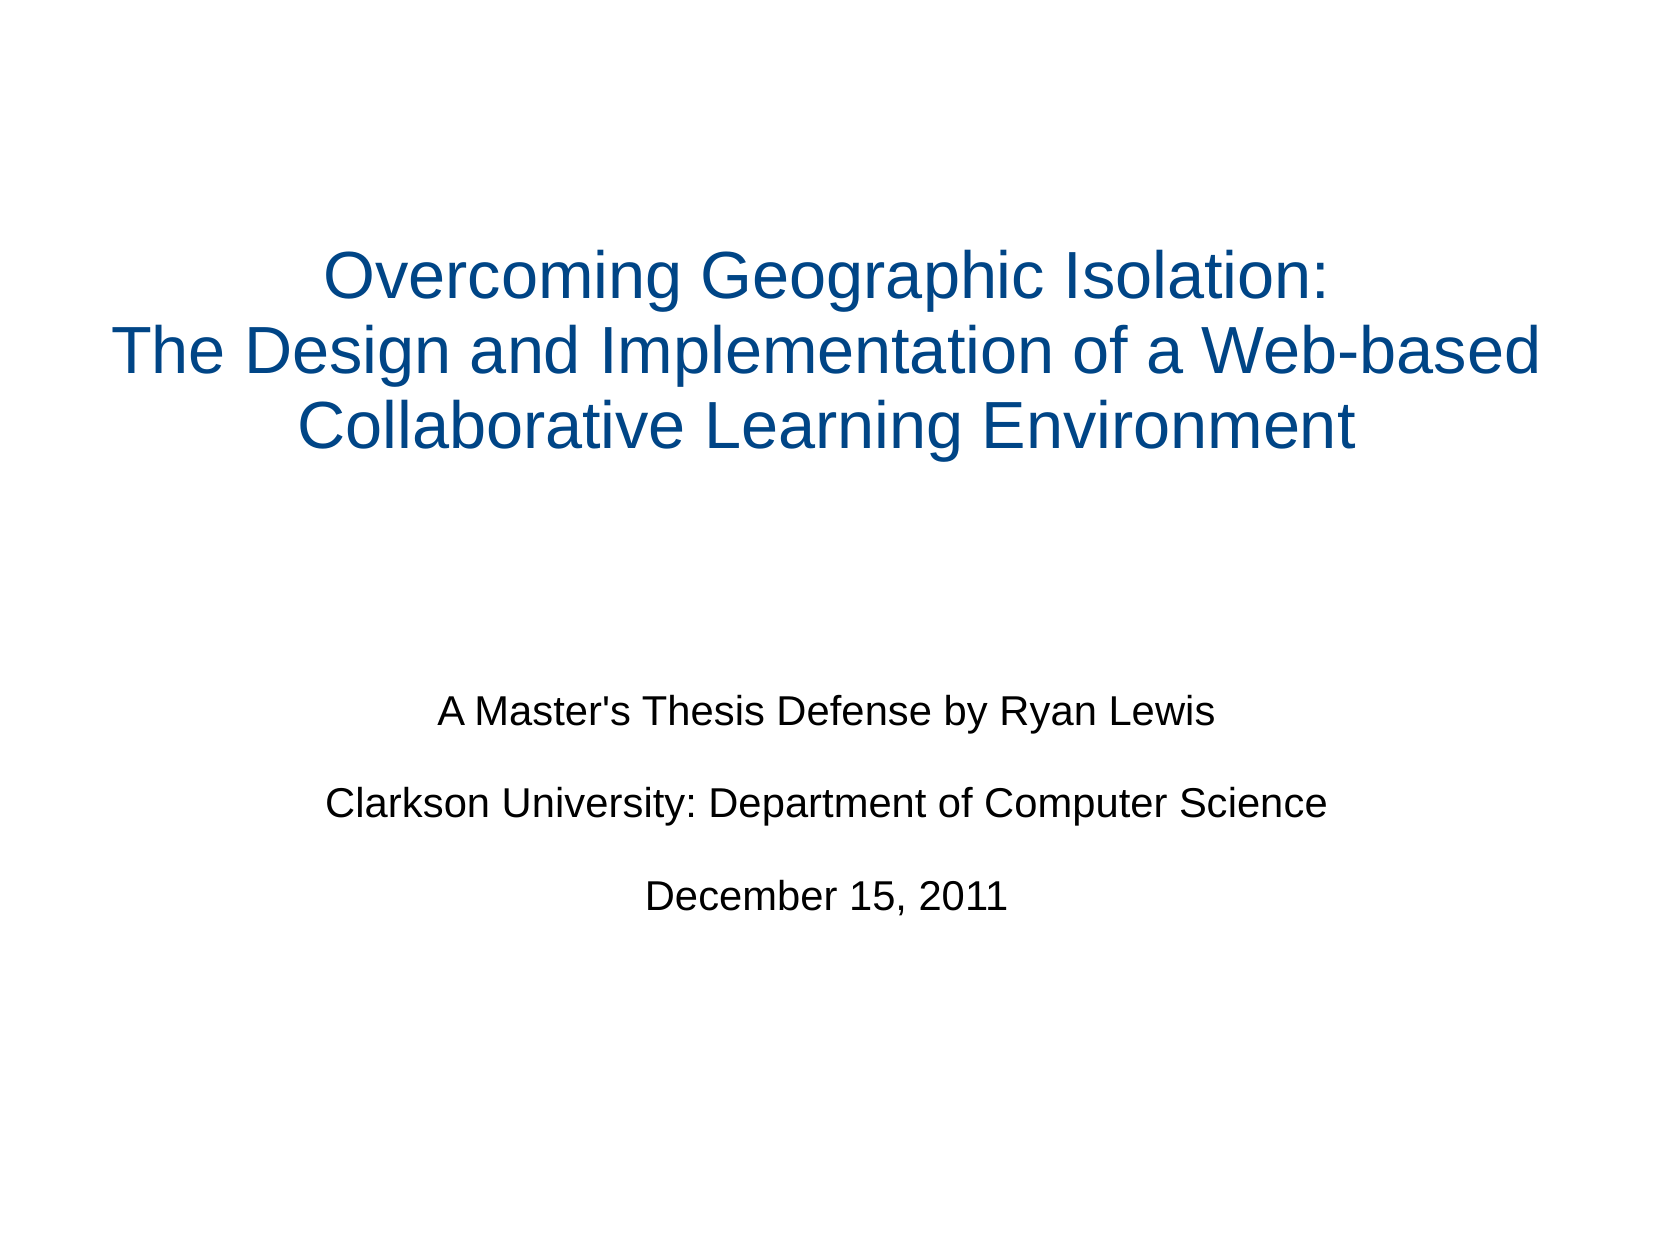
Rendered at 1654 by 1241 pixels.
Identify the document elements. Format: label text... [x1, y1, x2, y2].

subtitle Overcoming Geographic Isolation: The Design and Implementation of a Web-based Collaborative Learning Environment A Master's Thesis Defense by Ryan Lewis Clarkson University: Department of Computer Science December 15, 2011 [82, 49, 1571, 1109]
